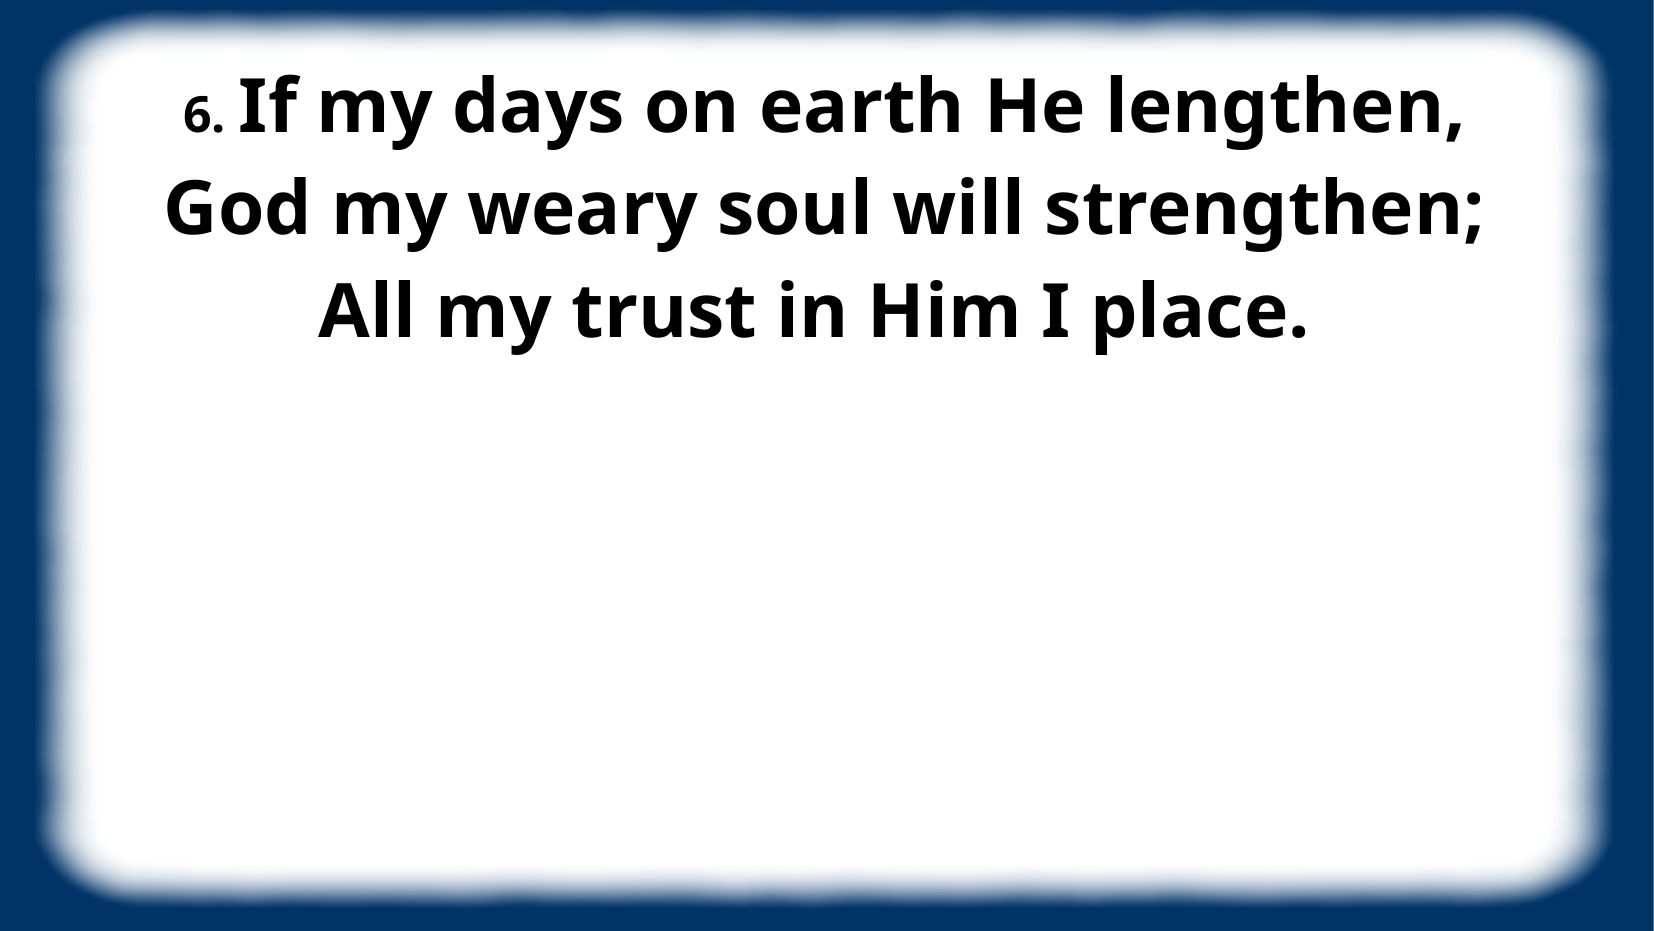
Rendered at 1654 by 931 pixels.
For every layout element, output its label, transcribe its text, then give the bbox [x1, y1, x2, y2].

picture [0, 0, 1654, 931]
text_box 6. If my days on earth He lengthen, God my weary soul will strengthen; All my trust in Him I place. [90, 45, 1561, 376]
